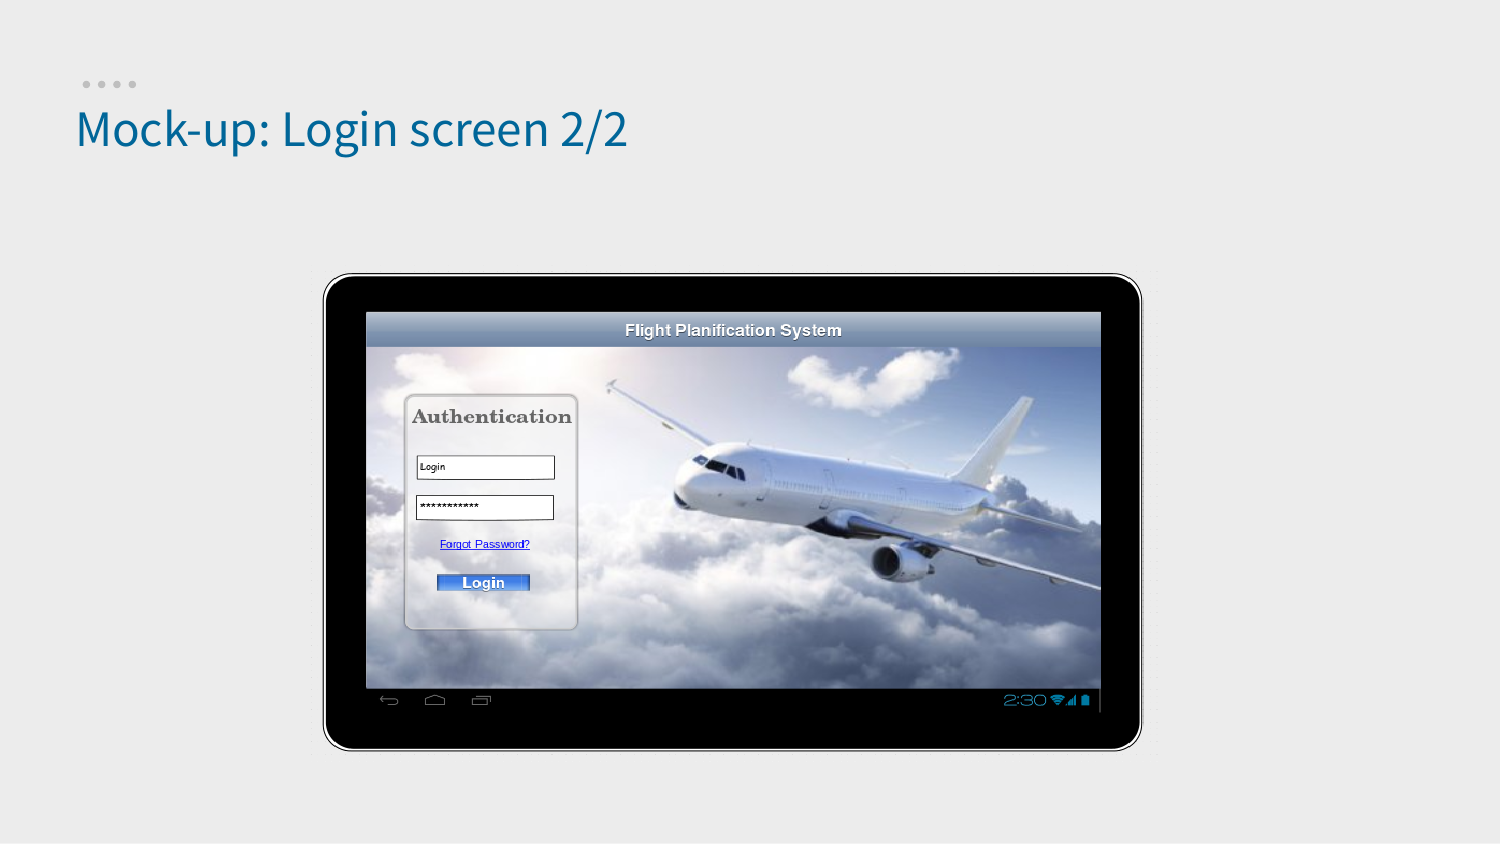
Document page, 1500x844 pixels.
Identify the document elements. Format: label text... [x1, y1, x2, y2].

picture [307, 265, 1158, 762]
title Mock-up: Login screen 2/2 [75, 56, 1425, 198]
